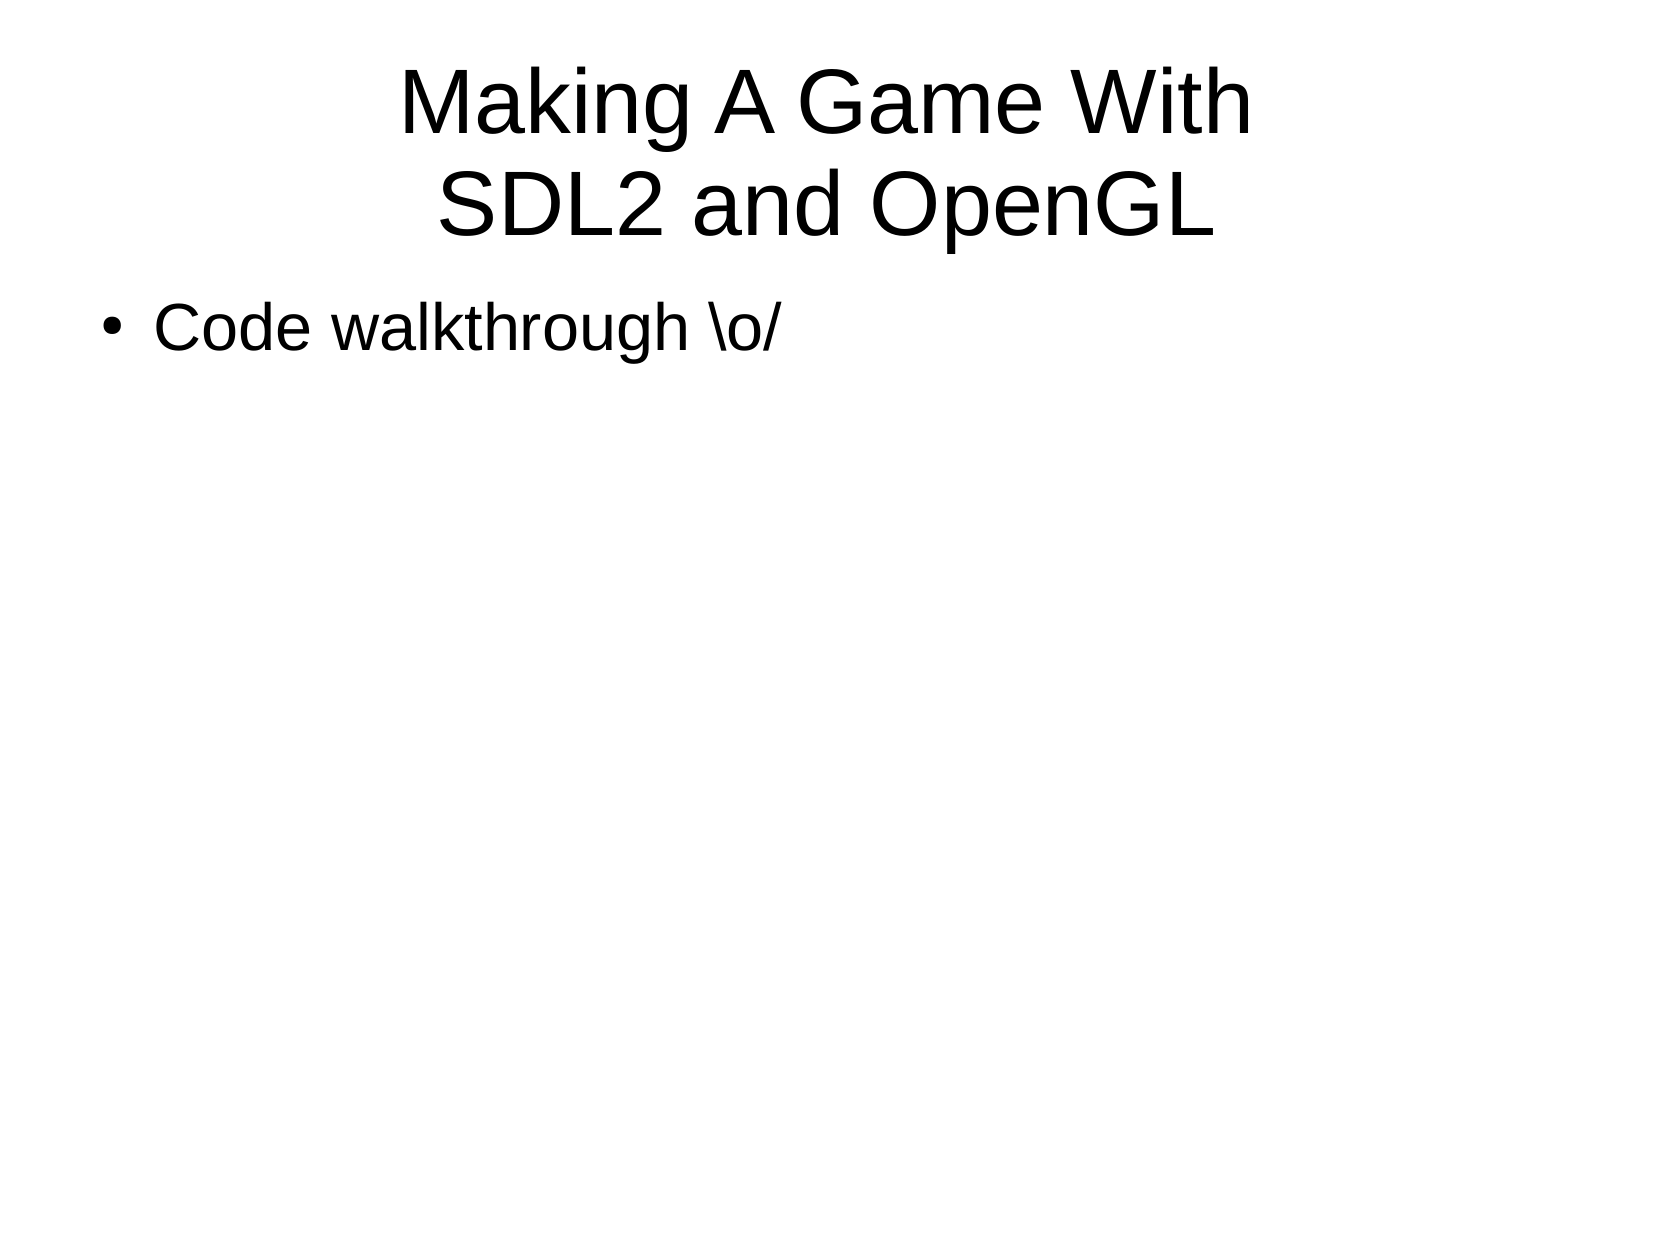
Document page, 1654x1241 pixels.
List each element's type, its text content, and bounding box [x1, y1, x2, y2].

list Code walkthrough \o/ [82, 290, 1571, 1010]
title Making A Game With SDL2 and OpenGL [82, 49, 1571, 257]
